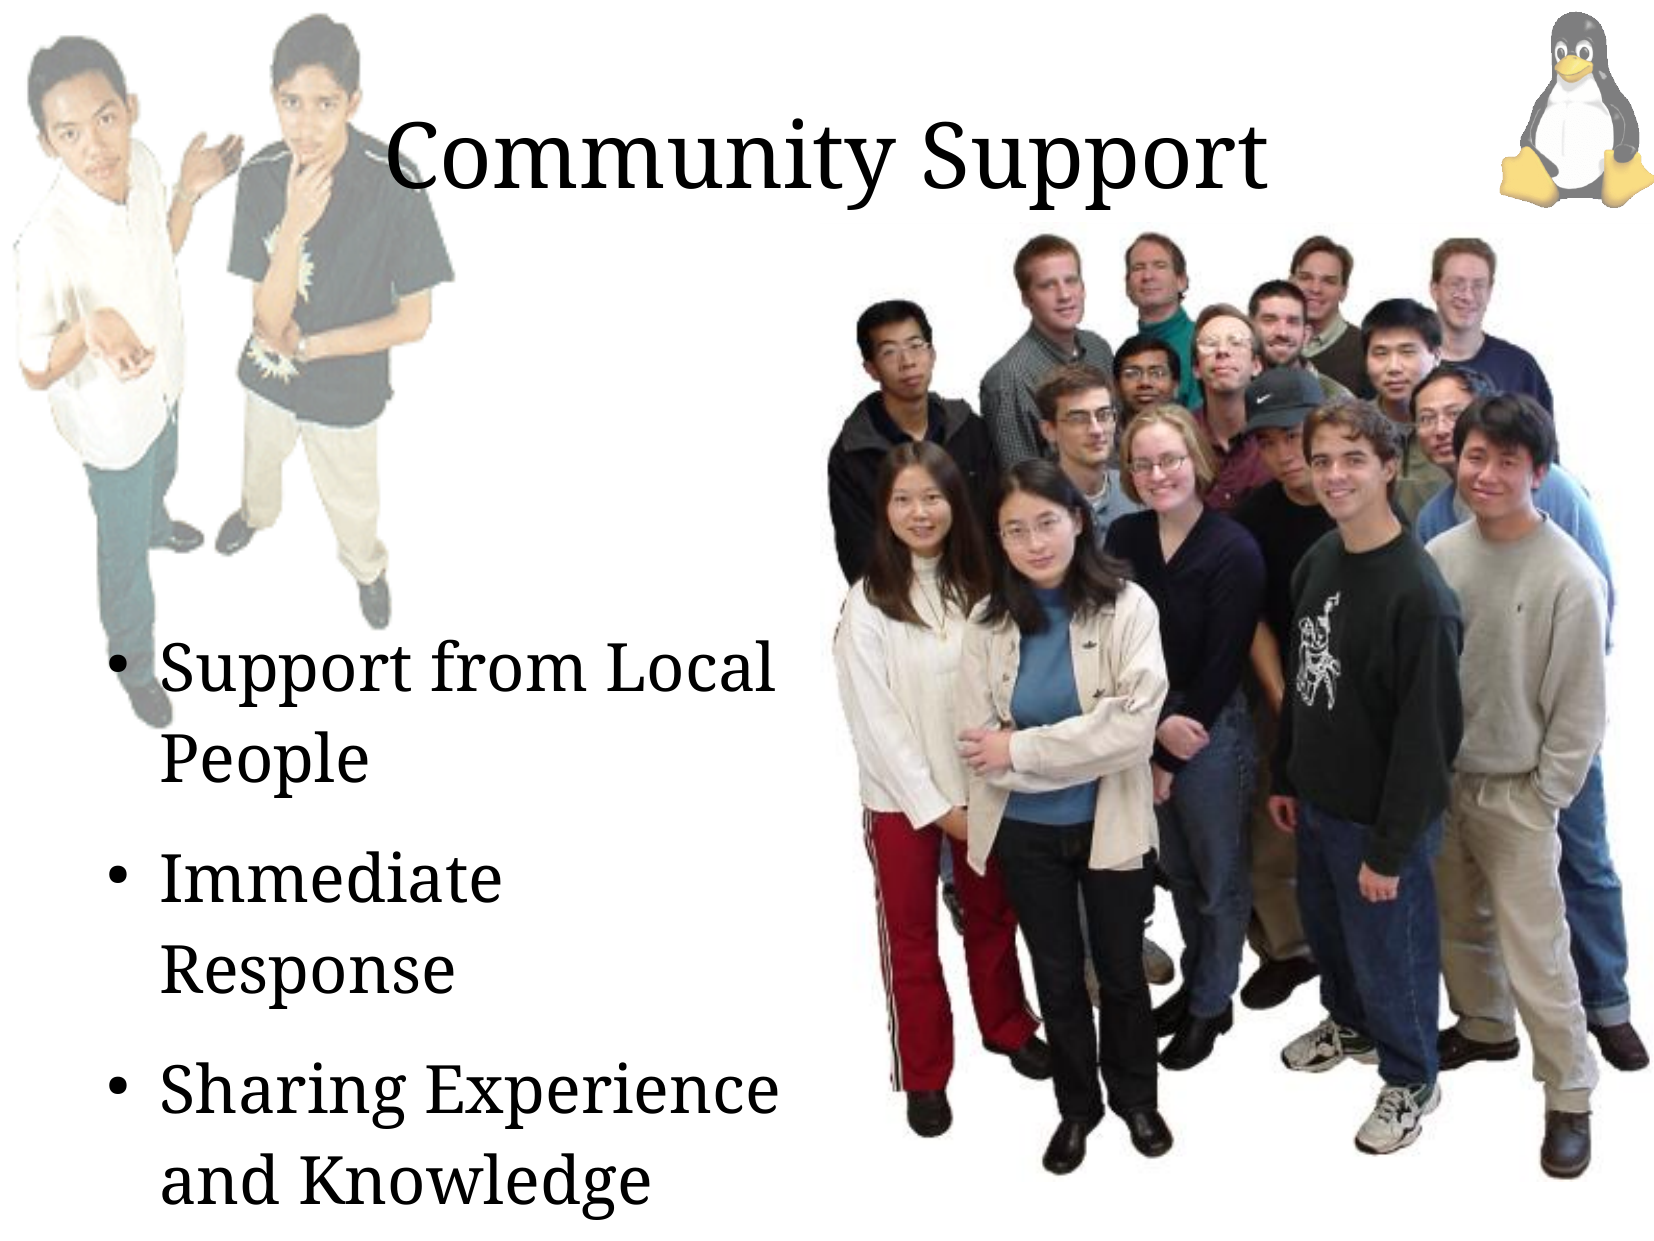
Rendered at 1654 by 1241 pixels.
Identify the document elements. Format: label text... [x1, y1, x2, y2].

title Community Support [82, 49, 1571, 257]
picture [820, 222, 1654, 1182]
list Support from Local People Immediate Response Sharing Experience and Knowledge Troubleshooting [88, 620, 815, 1241]
picture [0, 0, 473, 739]
